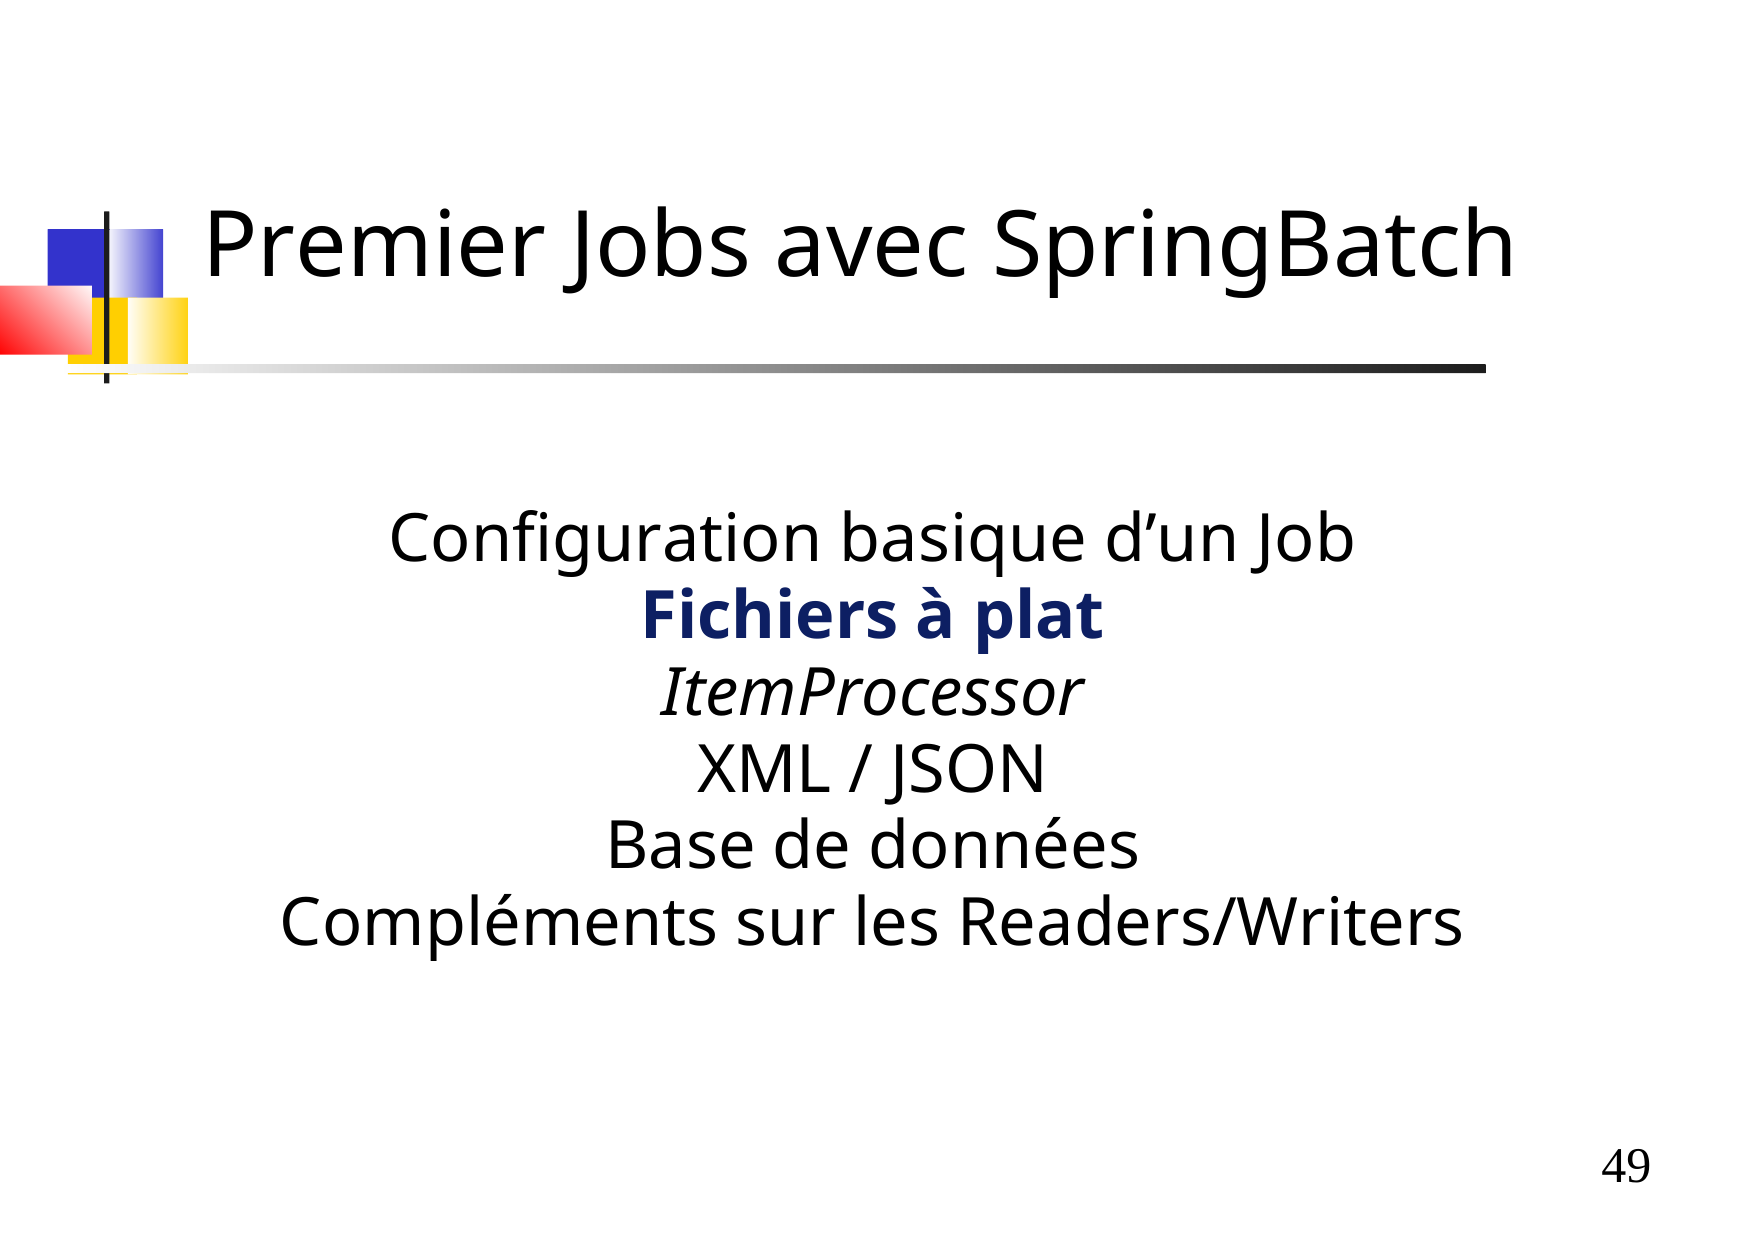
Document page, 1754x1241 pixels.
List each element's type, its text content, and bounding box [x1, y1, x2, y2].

title Premier Jobs avec SpringBatch [179, 139, 1567, 351]
subtitle Configuration basique d’un Job Fichiers à plat ItemProcessor XML / JSON Base de données Compléments sur les Readers/Writers [179, 371, 1567, 1091]
